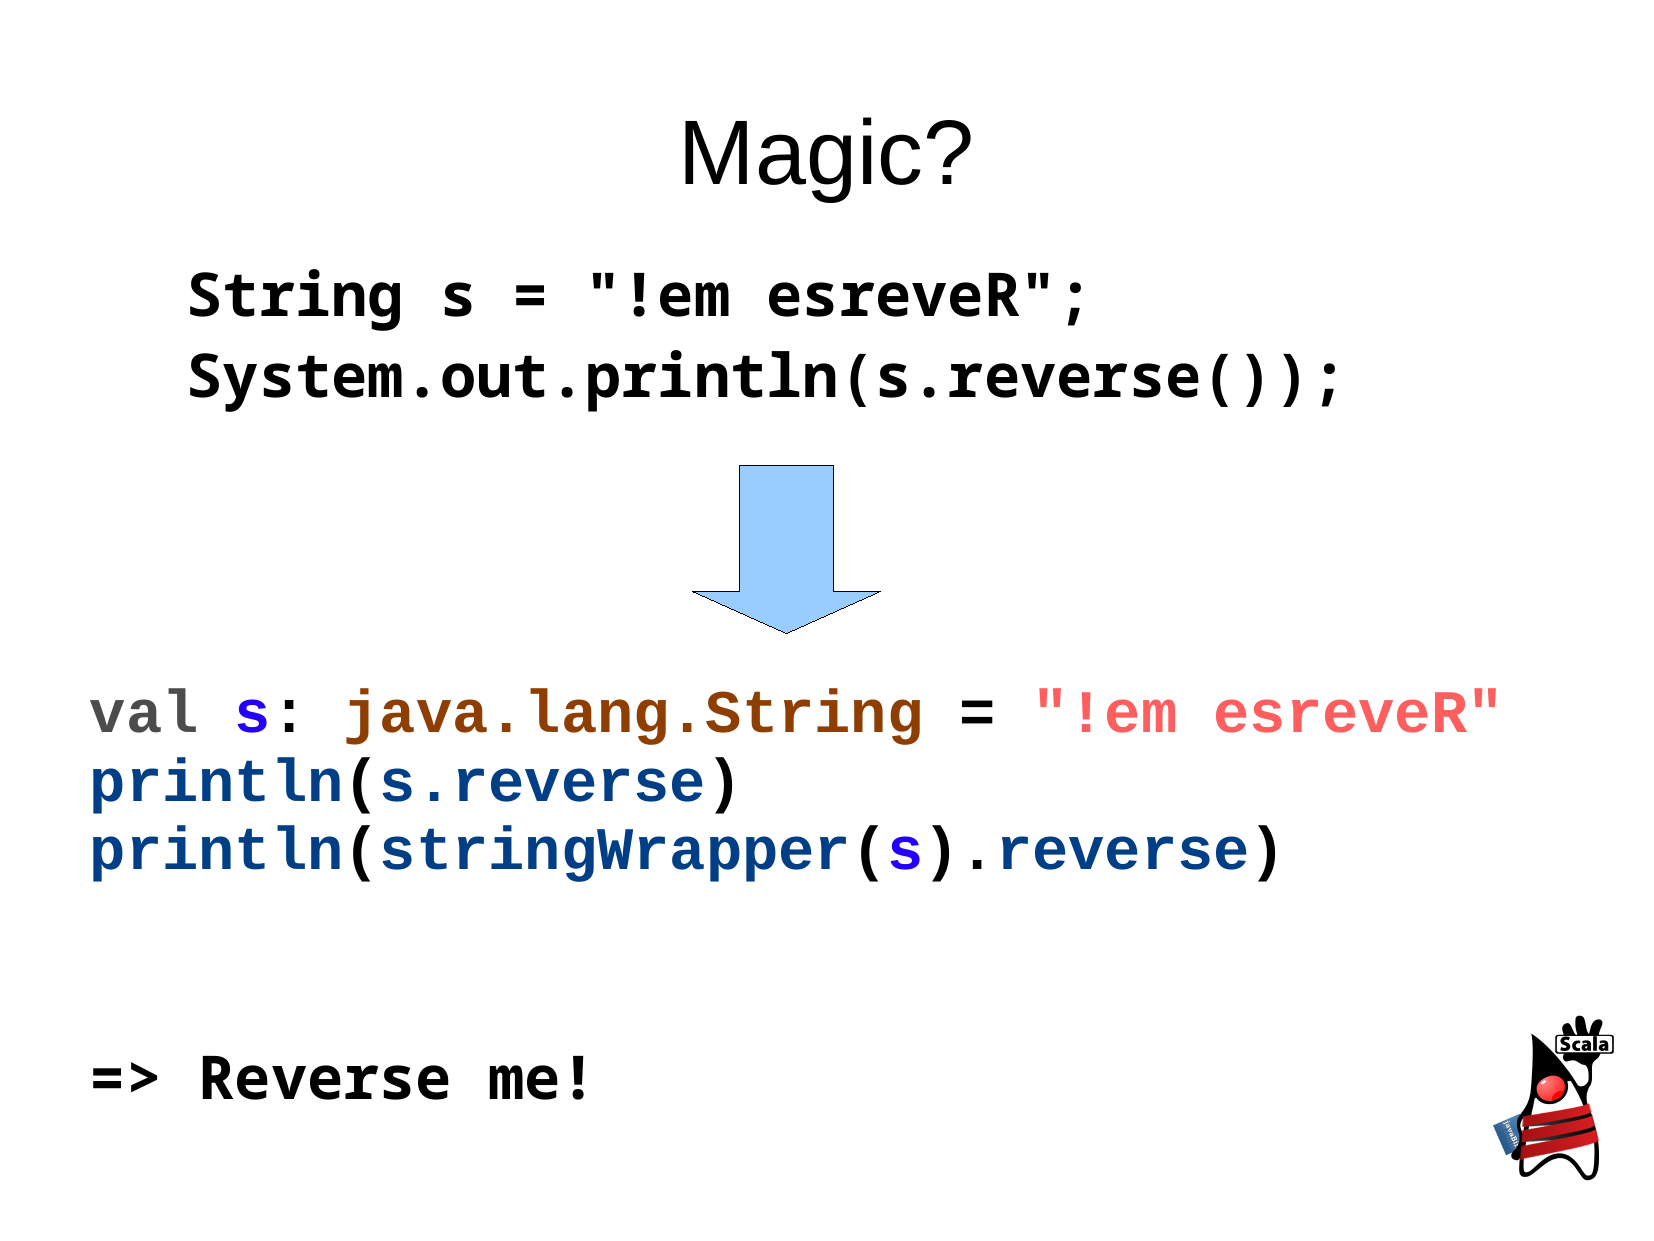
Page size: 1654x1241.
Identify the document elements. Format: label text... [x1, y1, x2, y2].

picture [1462, 1112, 1654, 1241]
text_box val s: java.lang.String = "!em esreveR" println(s.reverse) println(stringWrapper(s).reverse) => Reverse me! [75, 675, 1654, 1112]
text_box String s = "!em esreveR"; System.out.println(s.reverse()); [171, 246, 1426, 413]
title Magic? [82, 56, 1571, 250]
text_box [692, 465, 881, 634]
